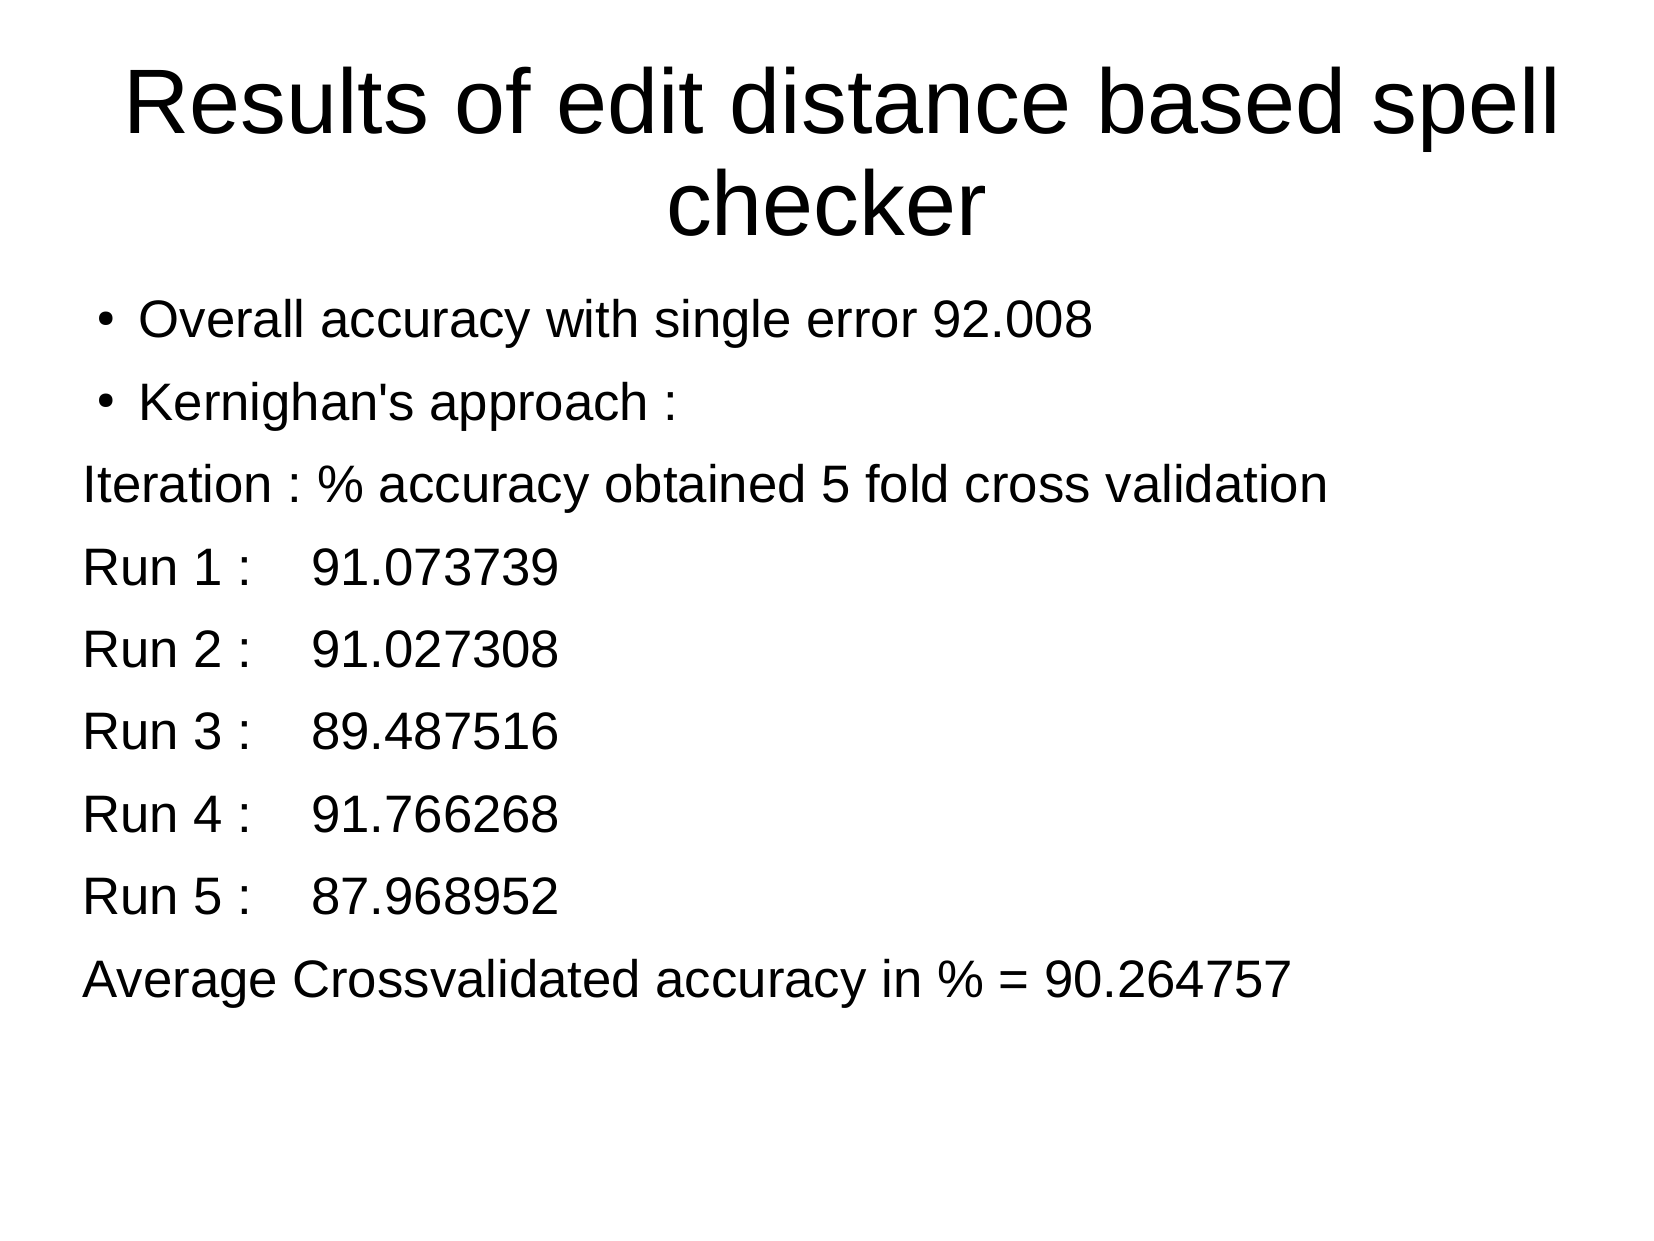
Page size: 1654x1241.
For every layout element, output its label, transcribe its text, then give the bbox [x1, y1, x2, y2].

title Results of edit distance based spell checker [82, 49, 1571, 257]
list Overall accuracy with single error 92.008 Kernighan's approach : Iteration : % accuracy obtained 5 fold cross validation Run 1 : 91.073739 Run 2 : 91.027308 Run 3 : 89.487516 Run 4 : 91.766268 Run 5 : 87.968952 Average Crossvalidated accuracy in % = 90.264757 [82, 290, 1538, 1010]
